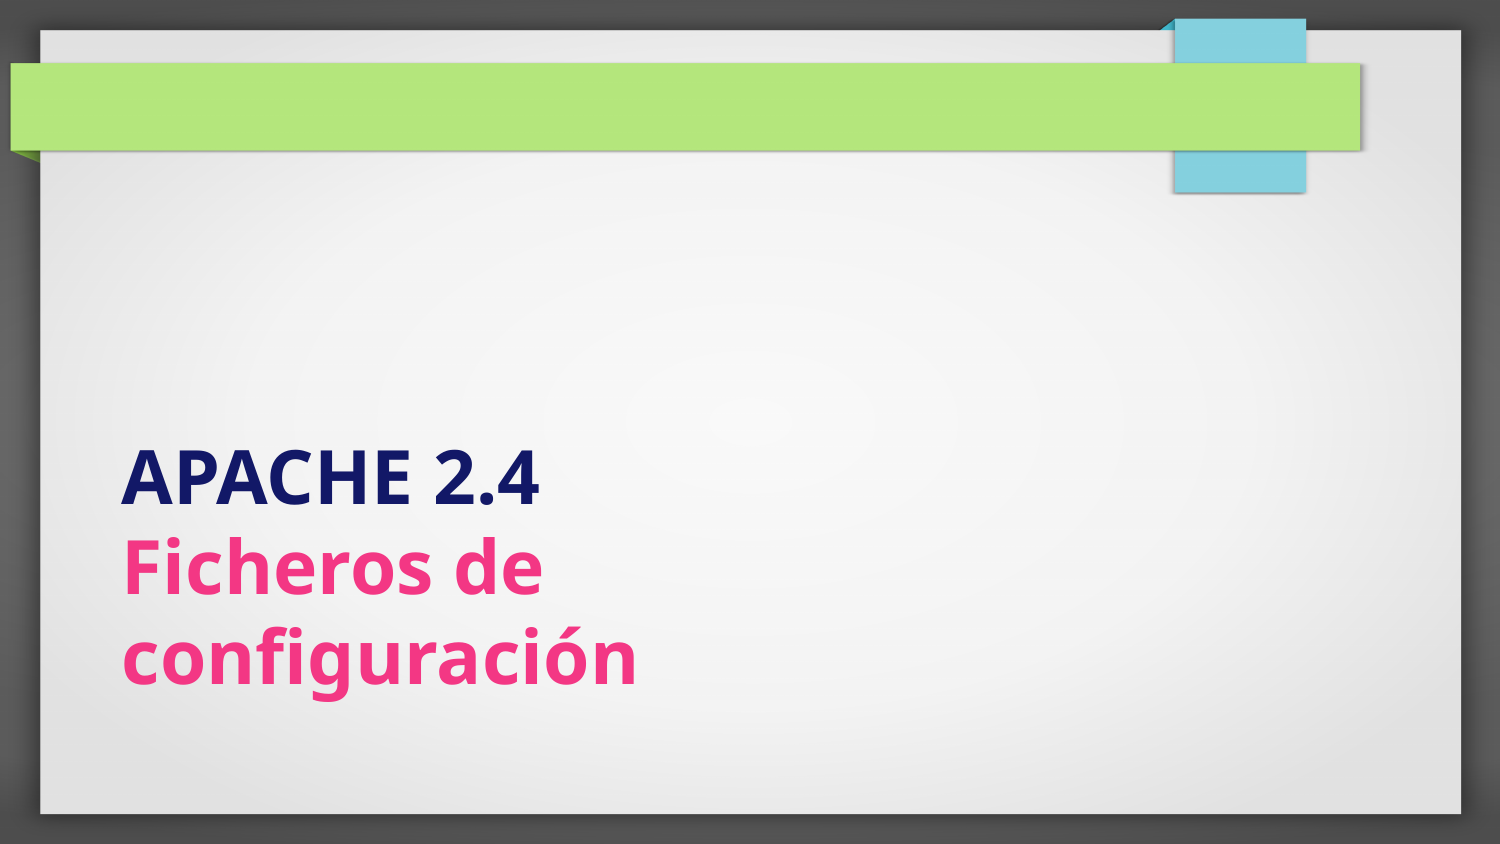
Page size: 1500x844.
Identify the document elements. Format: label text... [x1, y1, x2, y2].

title APACHE 2.4 Ficheros de configuración [106, 520, 801, 715]
picture [0, 0, 1500, 844]
